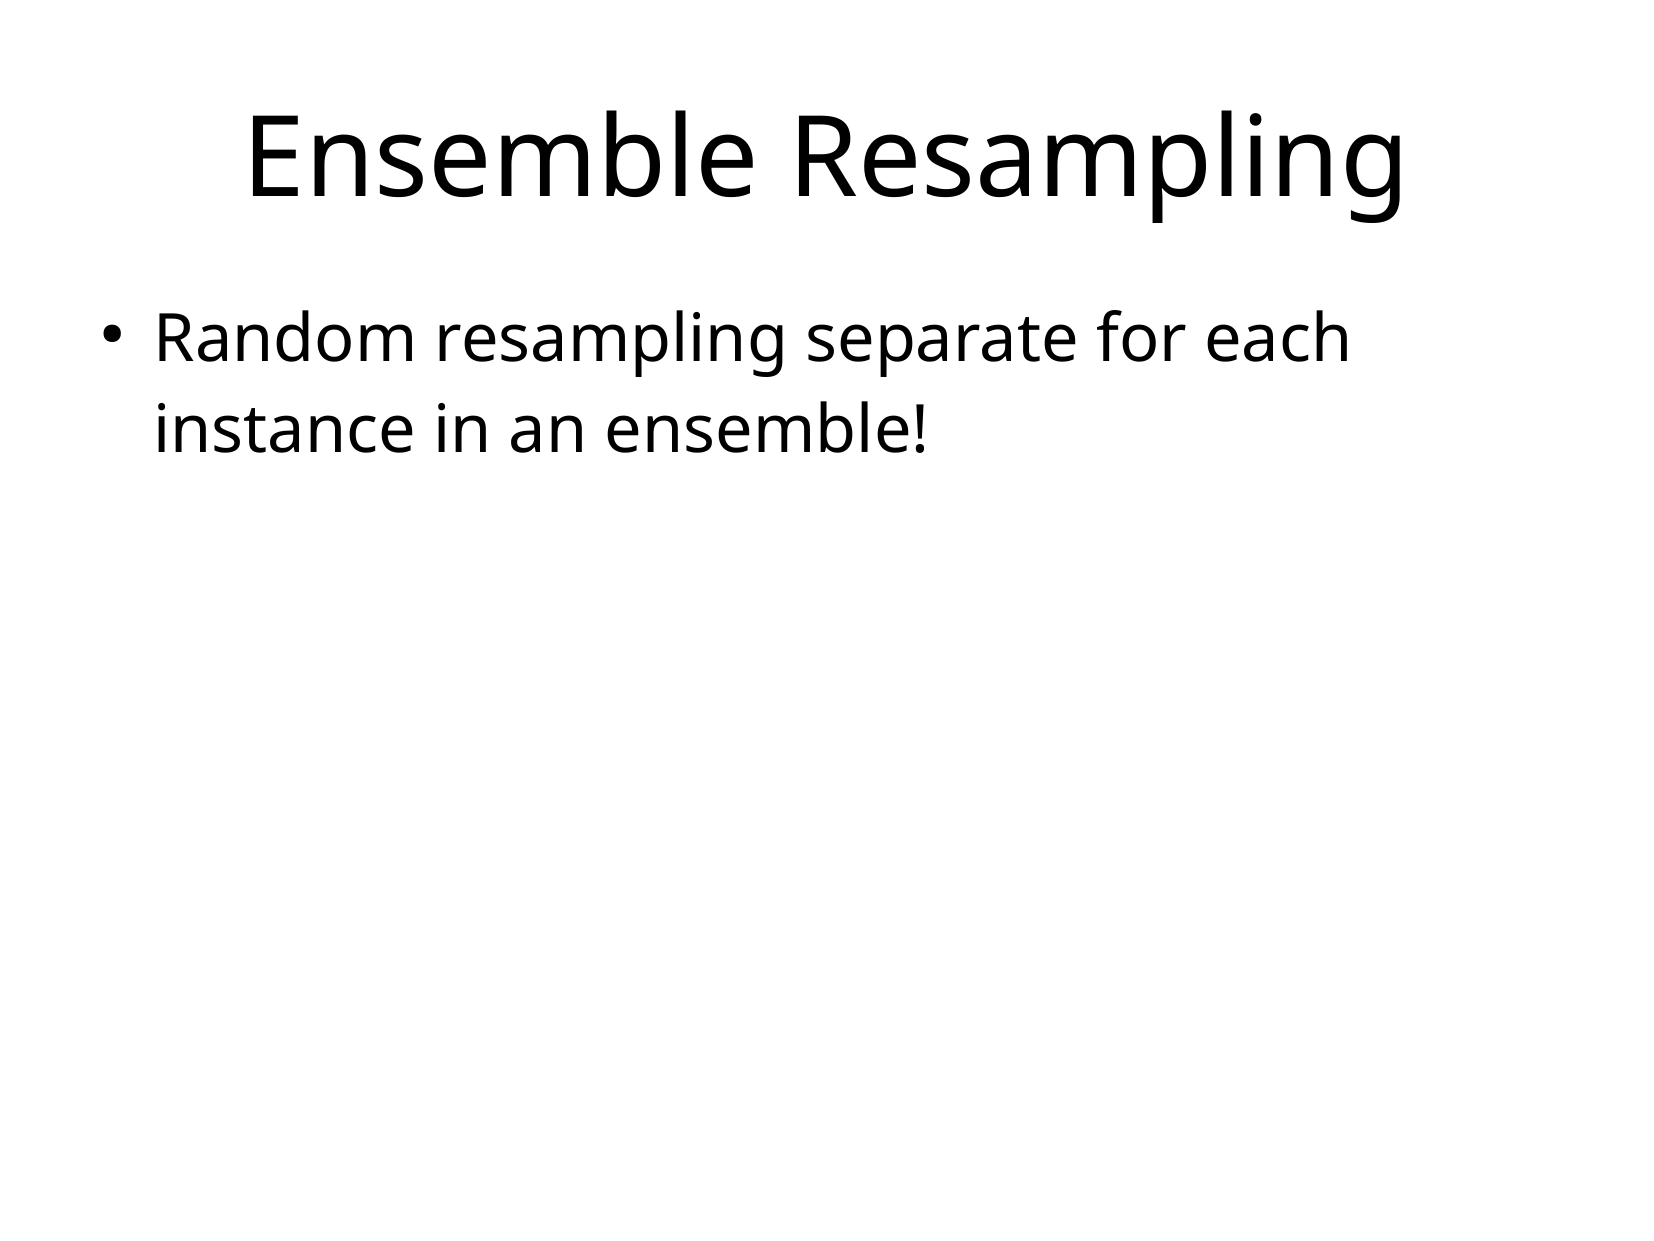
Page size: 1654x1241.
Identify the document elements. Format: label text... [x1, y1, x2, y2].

list Random resampling separate for each instance in an ensemble! [82, 290, 1571, 1010]
title Ensemble Resampling [82, 49, 1571, 257]
